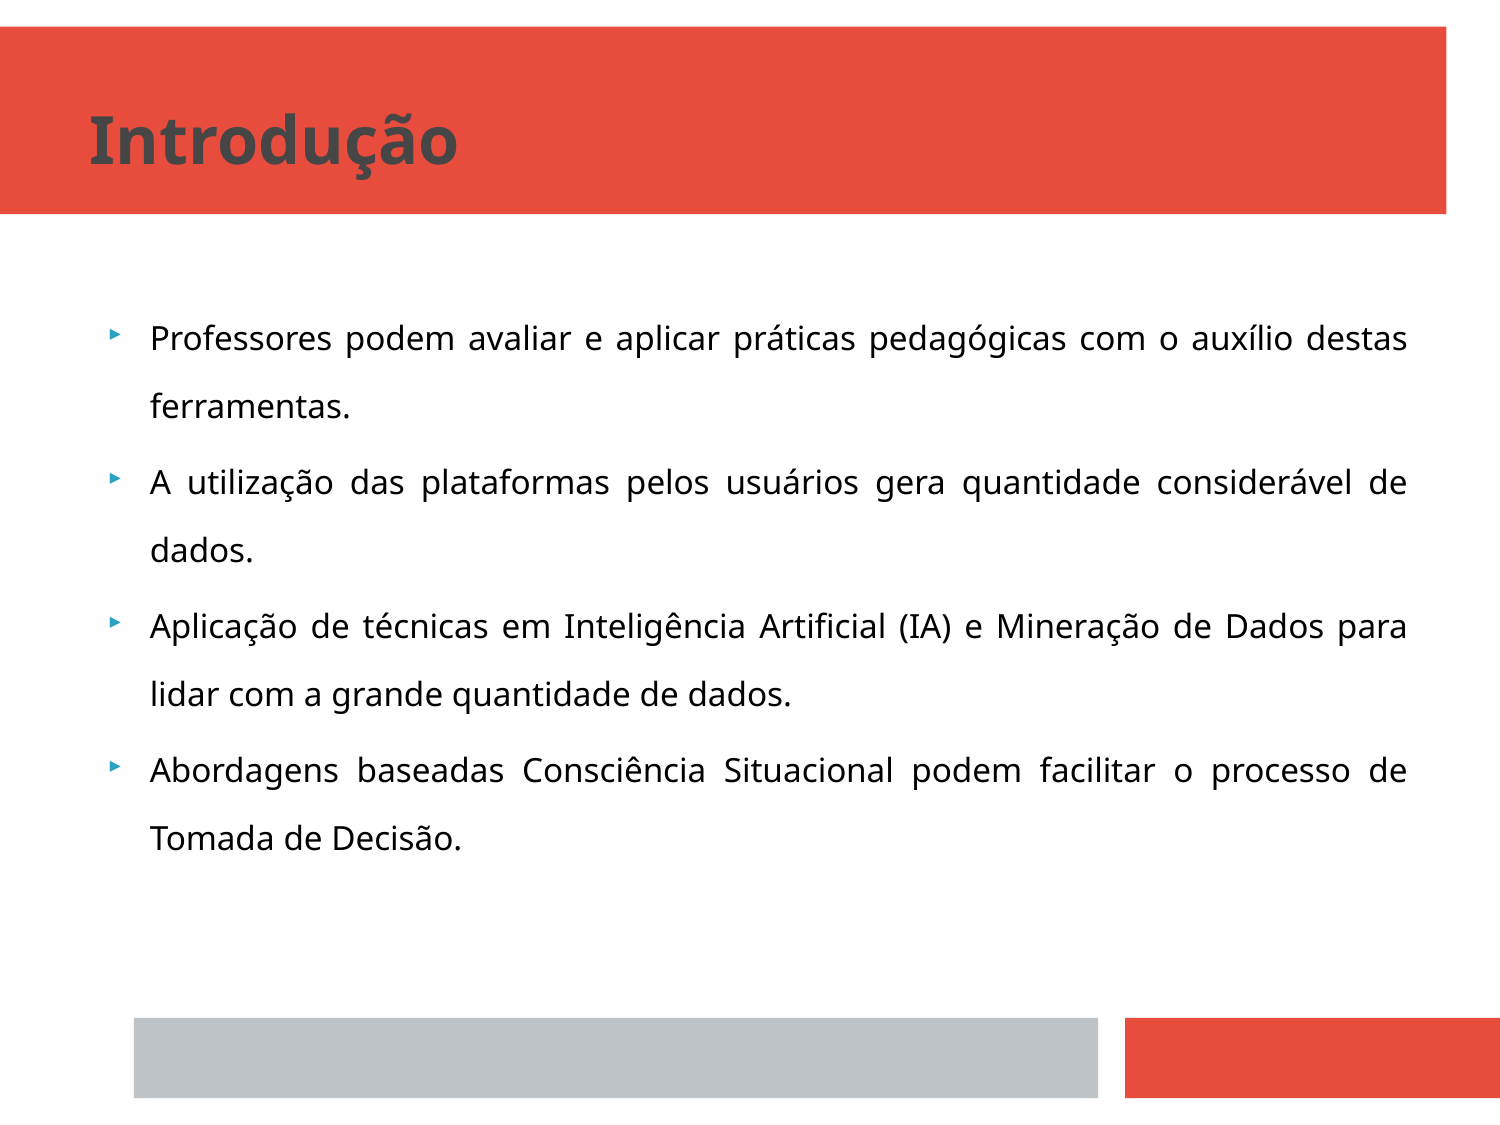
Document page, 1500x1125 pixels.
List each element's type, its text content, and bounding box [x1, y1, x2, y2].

list Professores podem avaliar e aplicar práticas pedagógicas com o auxílio destas ferramentas. A utilização das plataformas pelos usuários gera quantidade considerável de dados. Aplicação de técnicas em Inteligência Artificial (IA) e Mineração de Dados para lidar com a grande quantidade de dados. Abordagens baseadas Consciência Situacional podem facilitar o processo de Tomada de Decisão. [75, 243, 1425, 986]
title Introdução [75, 45, 1425, 233]
